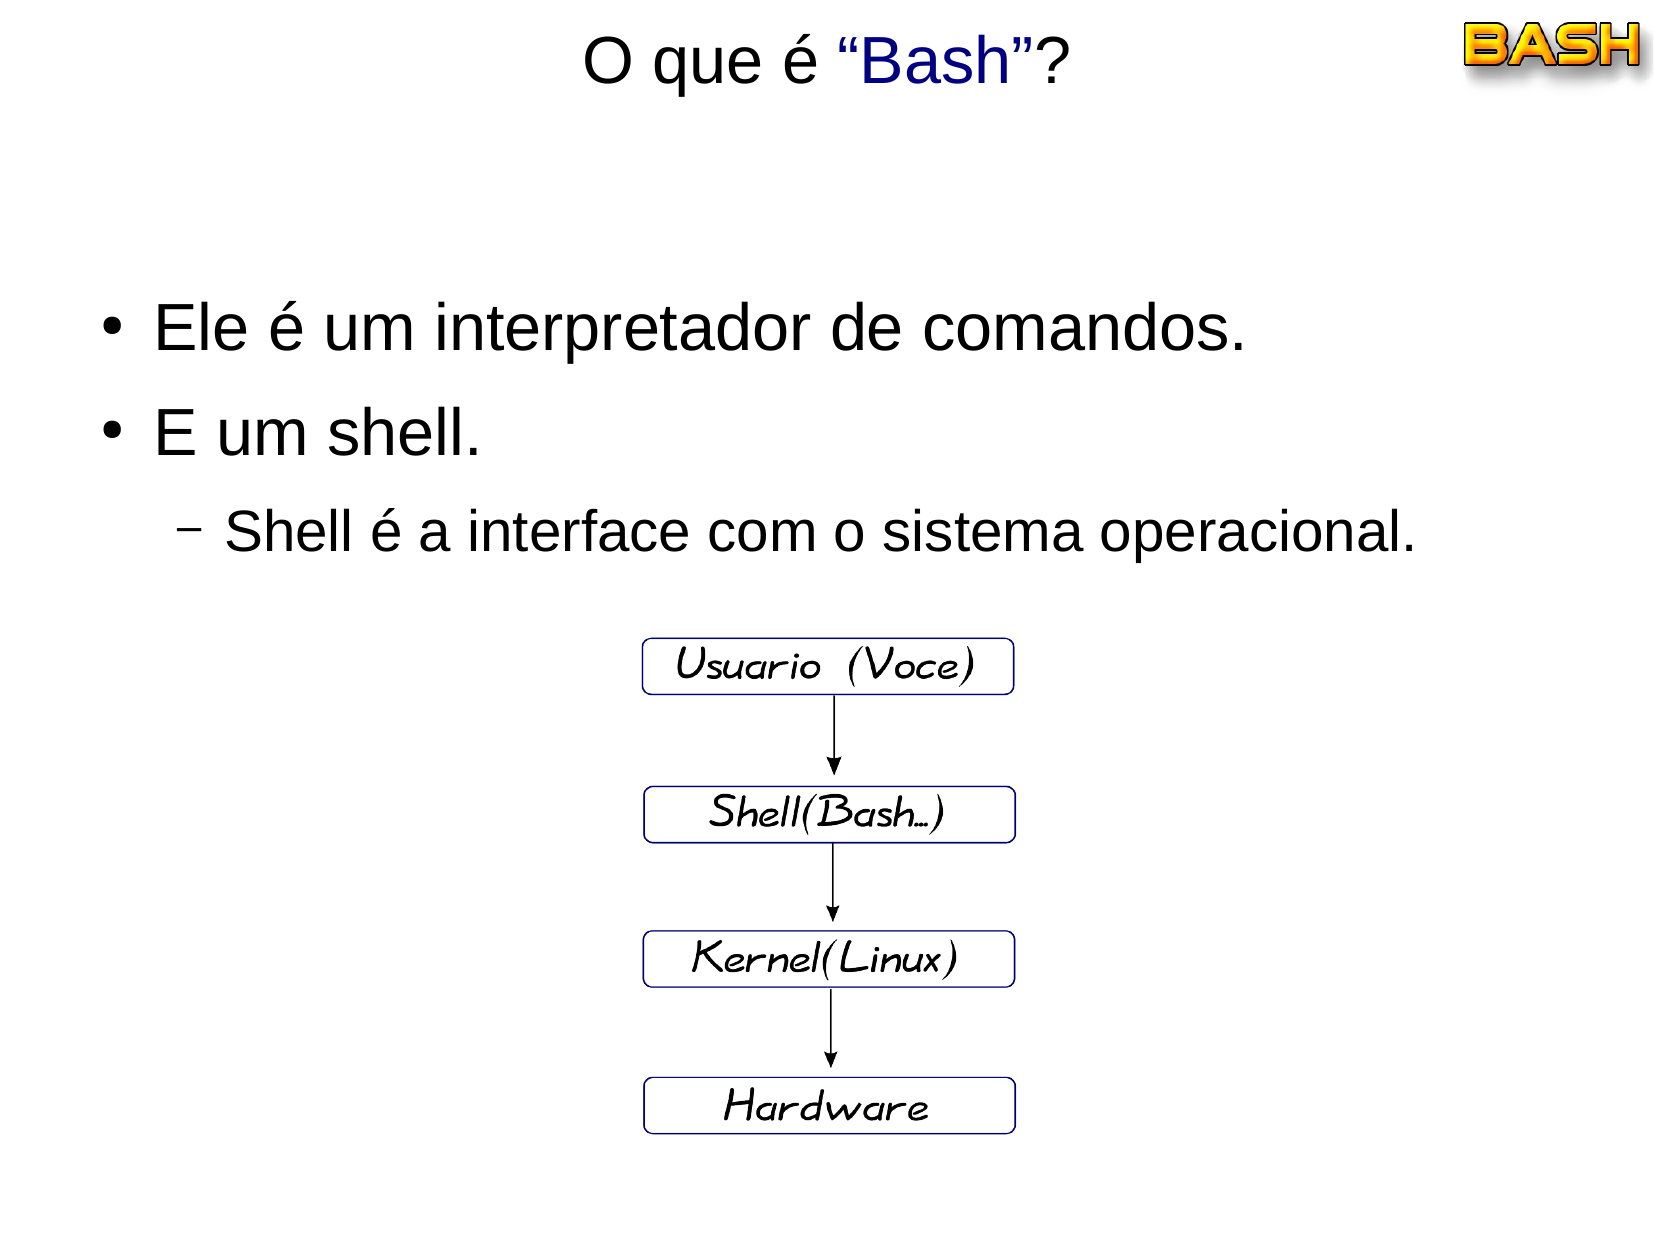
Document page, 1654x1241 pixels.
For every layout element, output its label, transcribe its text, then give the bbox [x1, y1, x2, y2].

picture [637, 620, 1017, 1160]
picture [1450, 0, 1654, 96]
list Ele é um interpretador de comandos. E um shell. Shell é a interface com o sistema operacional. [82, 290, 1571, 564]
title O que é “Bash”? [82, 22, 1571, 98]
